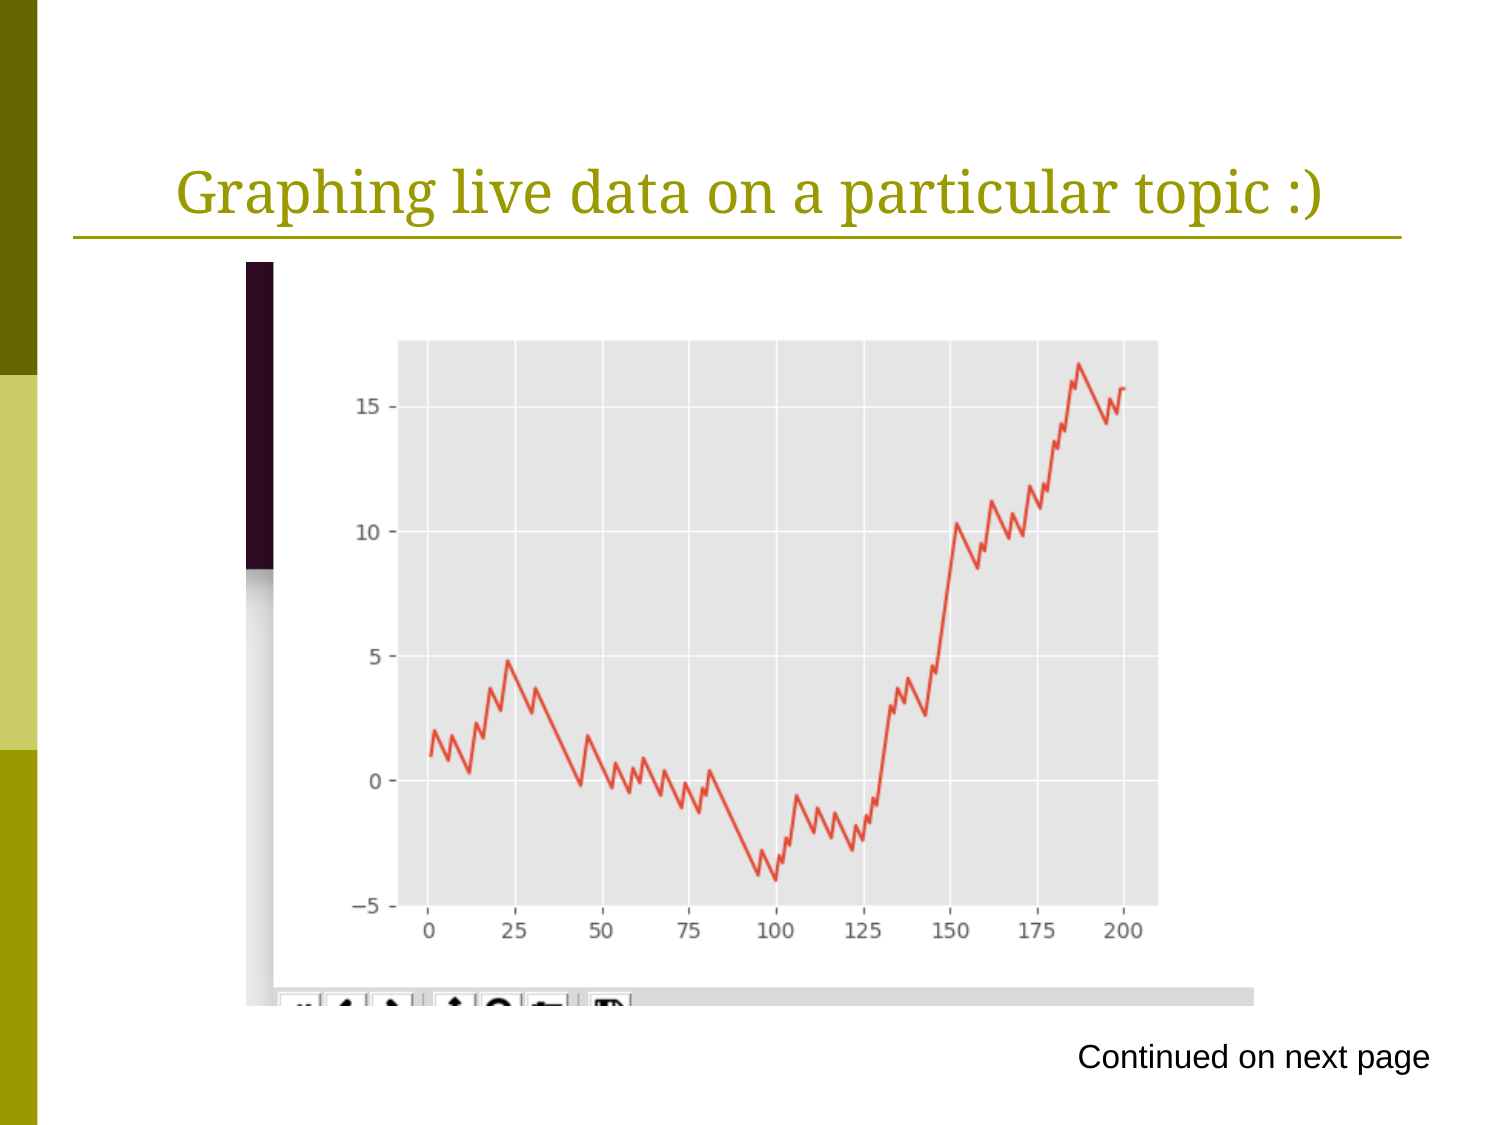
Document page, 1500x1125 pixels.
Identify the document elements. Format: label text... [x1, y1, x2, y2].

text_box Continued on next page [1062, 1027, 1465, 1083]
title Graphing live data on a particular topic :) [75, 45, 1426, 233]
picture [246, 262, 1254, 1006]
